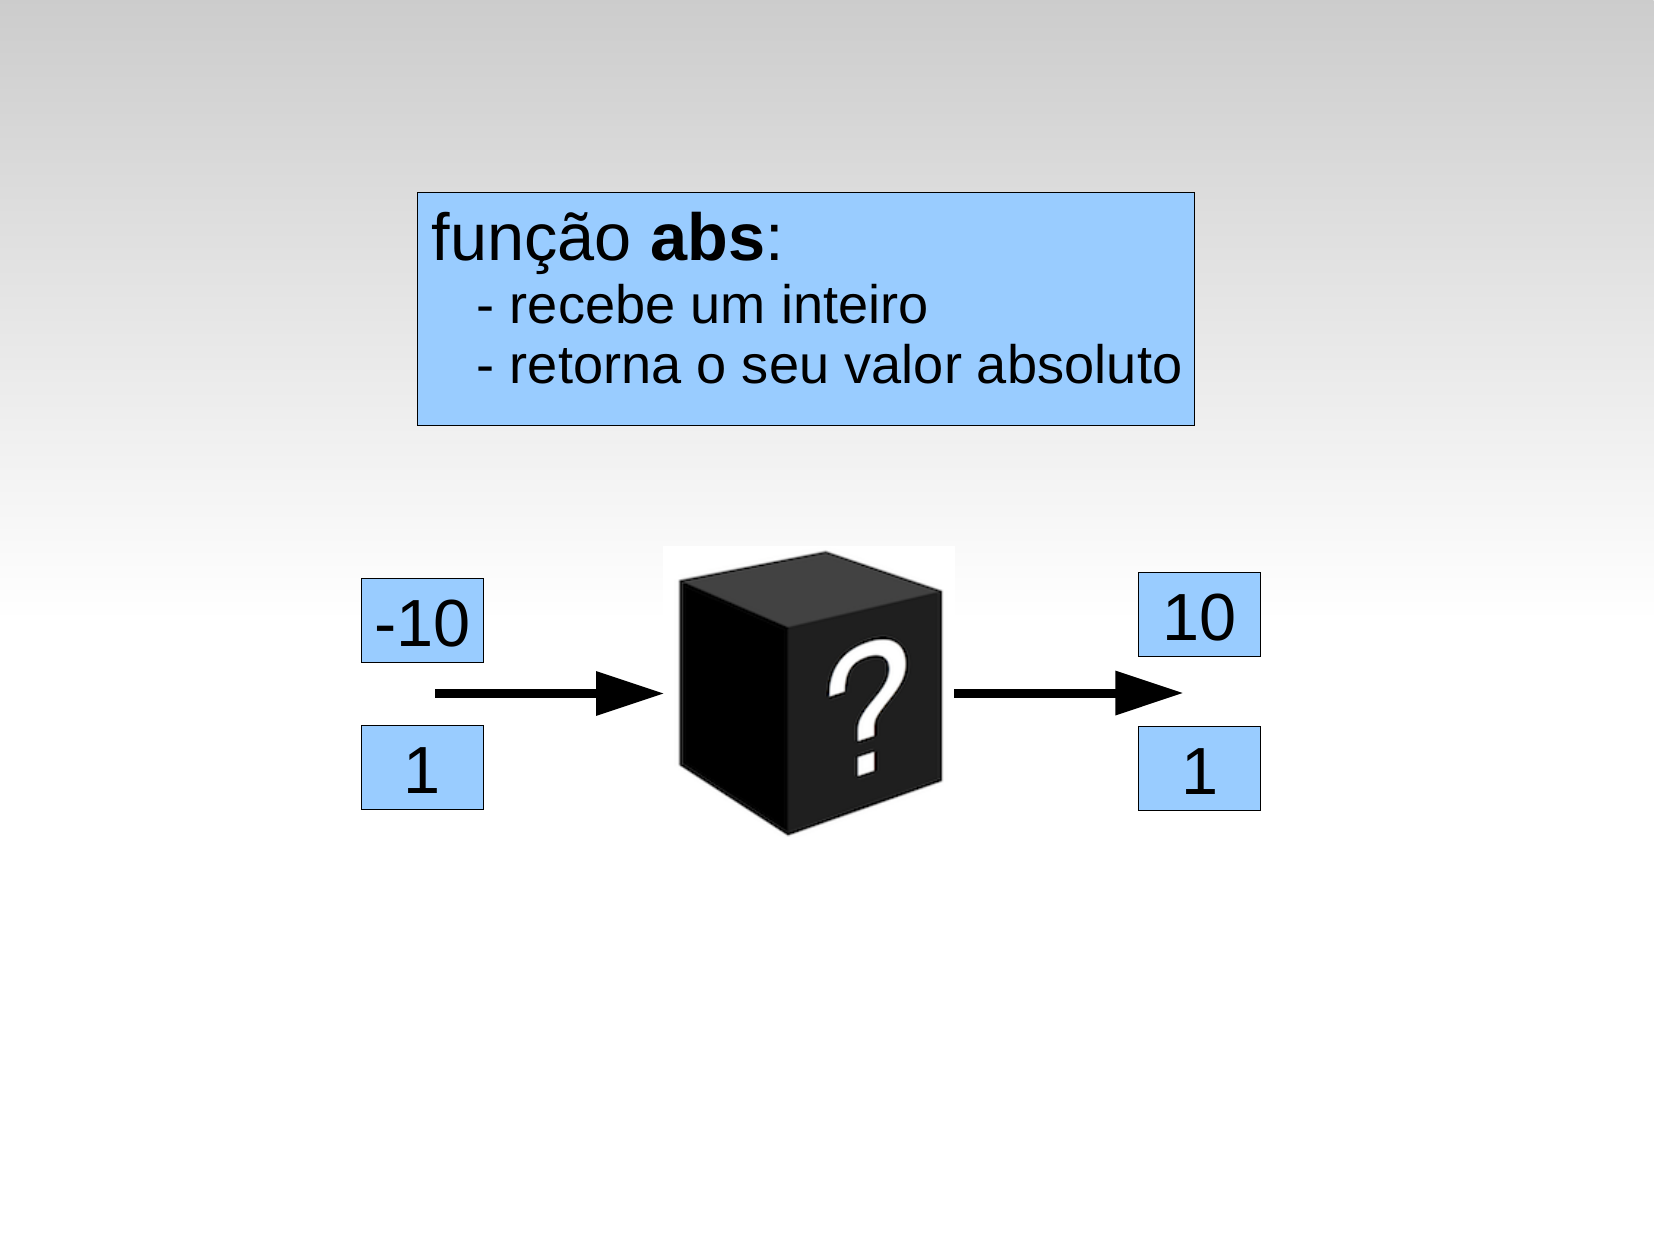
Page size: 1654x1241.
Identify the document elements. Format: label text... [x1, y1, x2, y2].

text_box 10 [1138, 572, 1261, 657]
picture [663, 546, 955, 838]
text_box -10 [361, 578, 484, 663]
text_box 1 [1138, 726, 1261, 811]
text_box função abs: - recebe um inteiro - retorna o seu valor absoluto [417, 192, 1195, 426]
text_box 1 [361, 725, 484, 810]
